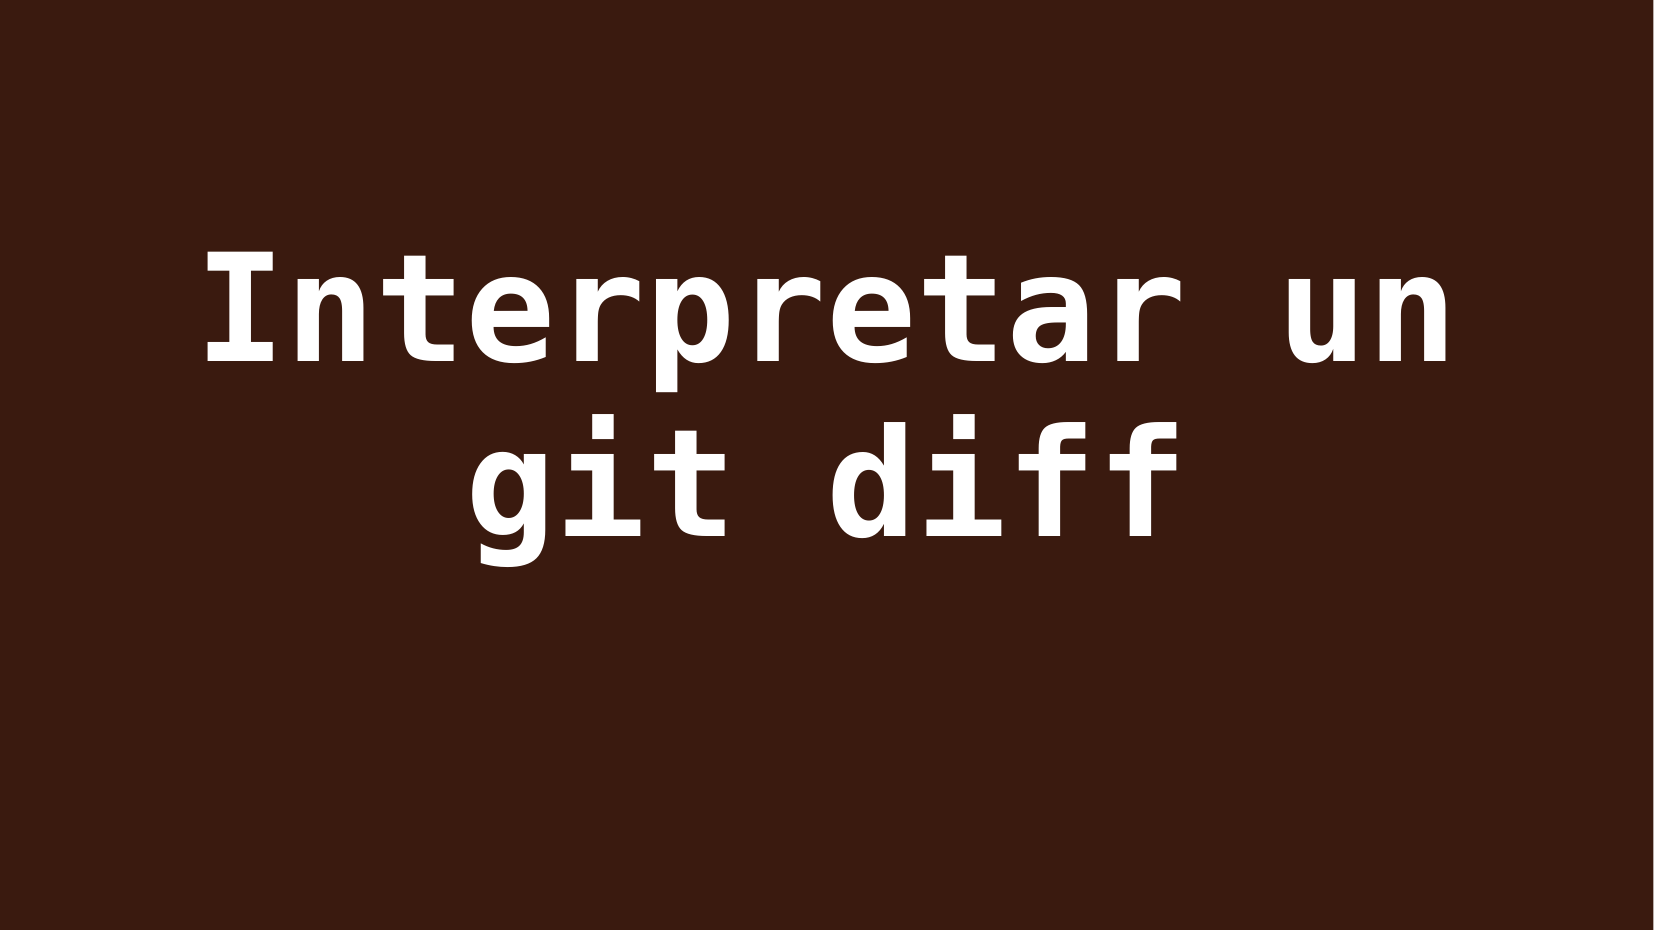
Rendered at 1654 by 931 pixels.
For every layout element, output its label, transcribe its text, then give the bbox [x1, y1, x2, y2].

subtitle Interpretar un git diff [82, 37, 1571, 758]
